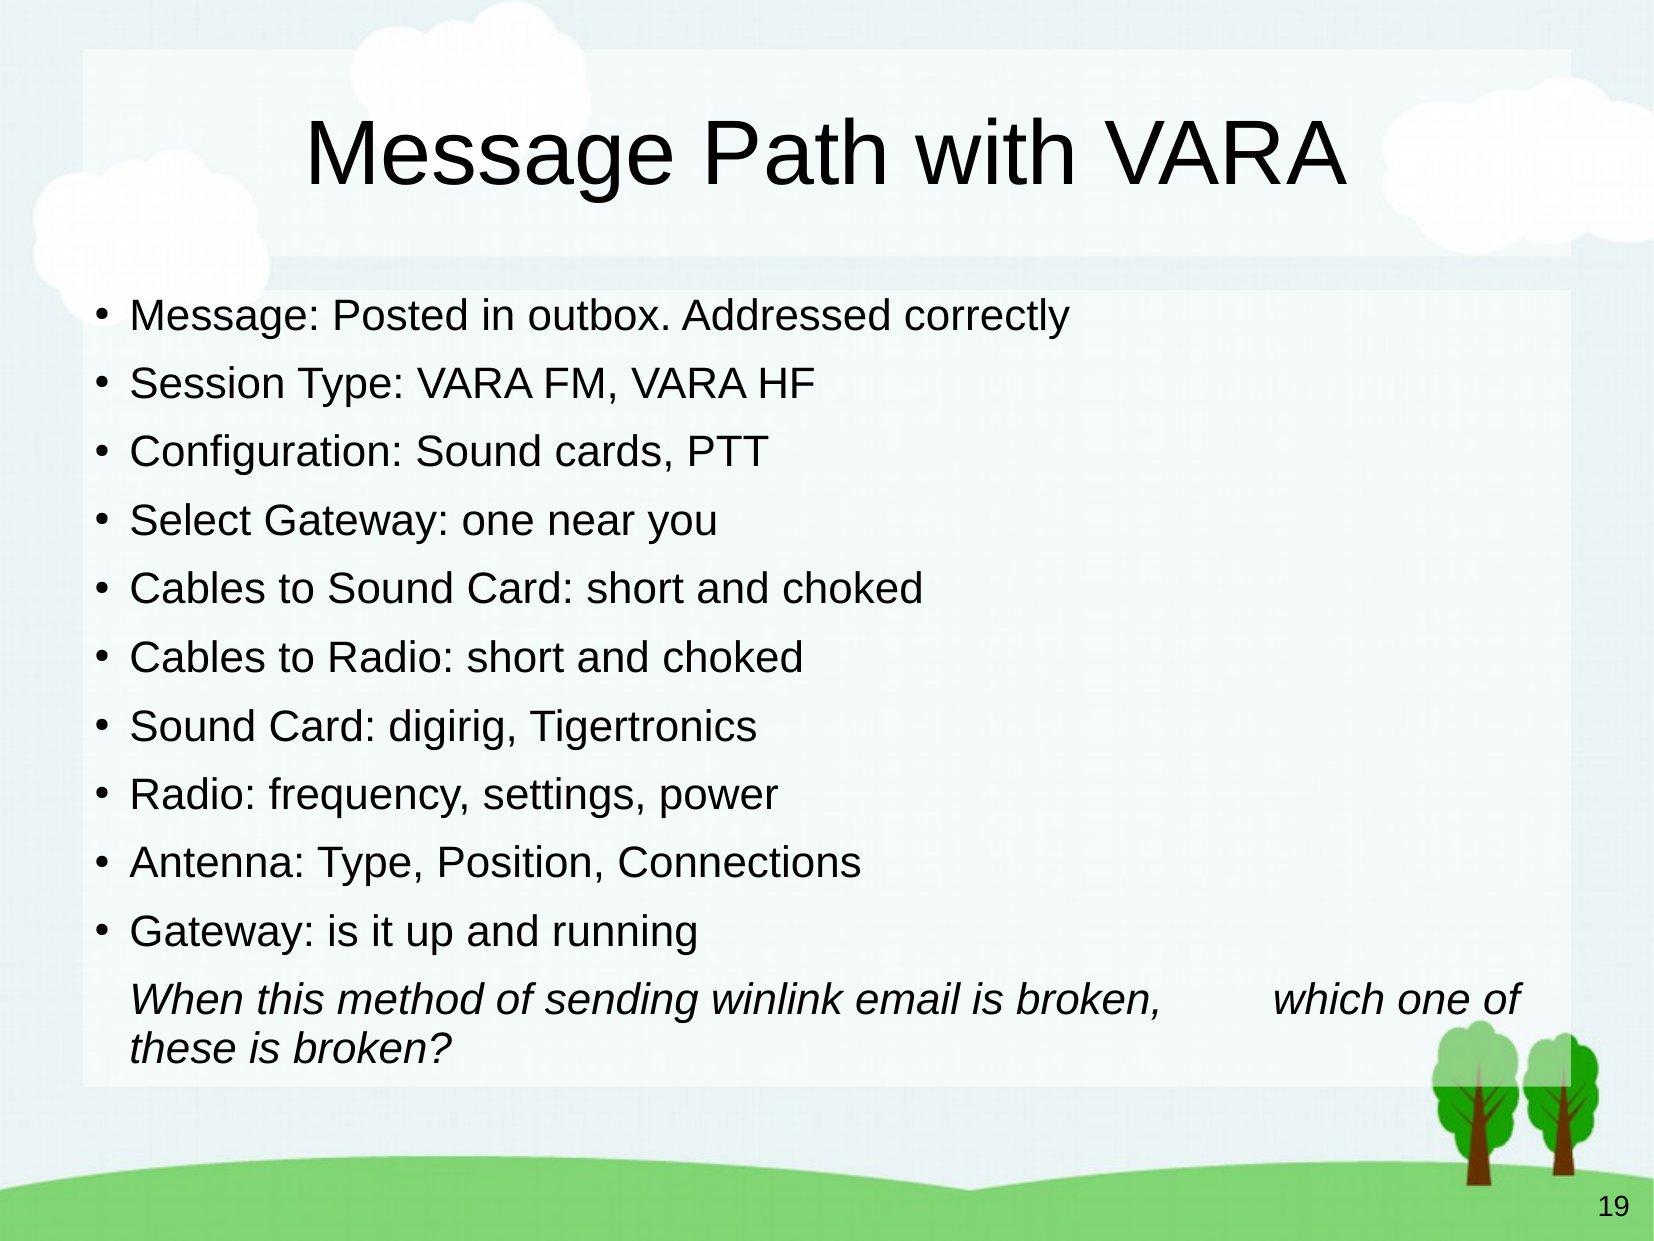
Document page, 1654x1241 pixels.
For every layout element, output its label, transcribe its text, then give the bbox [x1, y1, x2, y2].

picture [0, 0, 1654, 1241]
title Message Path with VARA [82, 49, 1571, 257]
list Message: Posted in outbox. Addressed correctly Session Type: VARA FM, VARA HF Configuration: Sound cards, PTT Select Gateway: one near you Cables to Sound Card: short and choked Cables to Radio: short and choked Sound Card: digirig, Tigertronics Radio: frequency, settings, power Antenna: Type, Position, Connections Gateway: is it up and running When this method of sending winlink email is broken, which one of these is broken? [82, 290, 1571, 1087]
